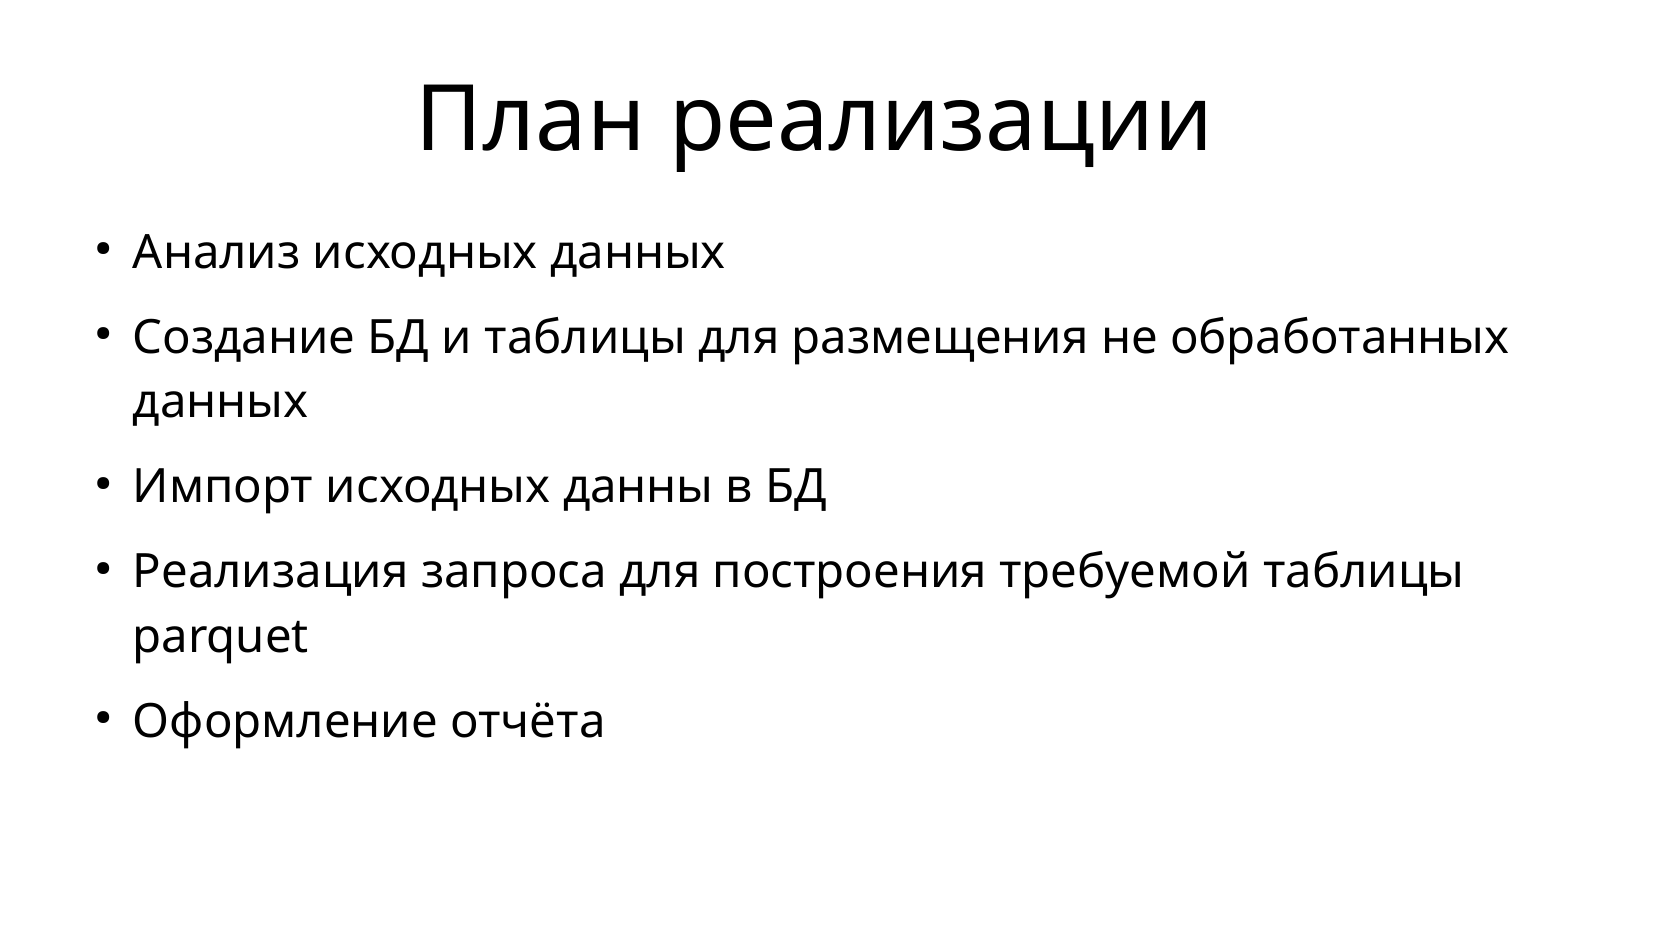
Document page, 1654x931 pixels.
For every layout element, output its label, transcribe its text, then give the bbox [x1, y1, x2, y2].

list Анализ исходных данных Создание БД и таблицы для размещения не обработанных данных Импорт исходных данны в БД Реализация запроса для построения требуемой таблицы parquet Оформление отчёта [82, 217, 1571, 758]
title План реализации [82, 37, 1571, 193]
